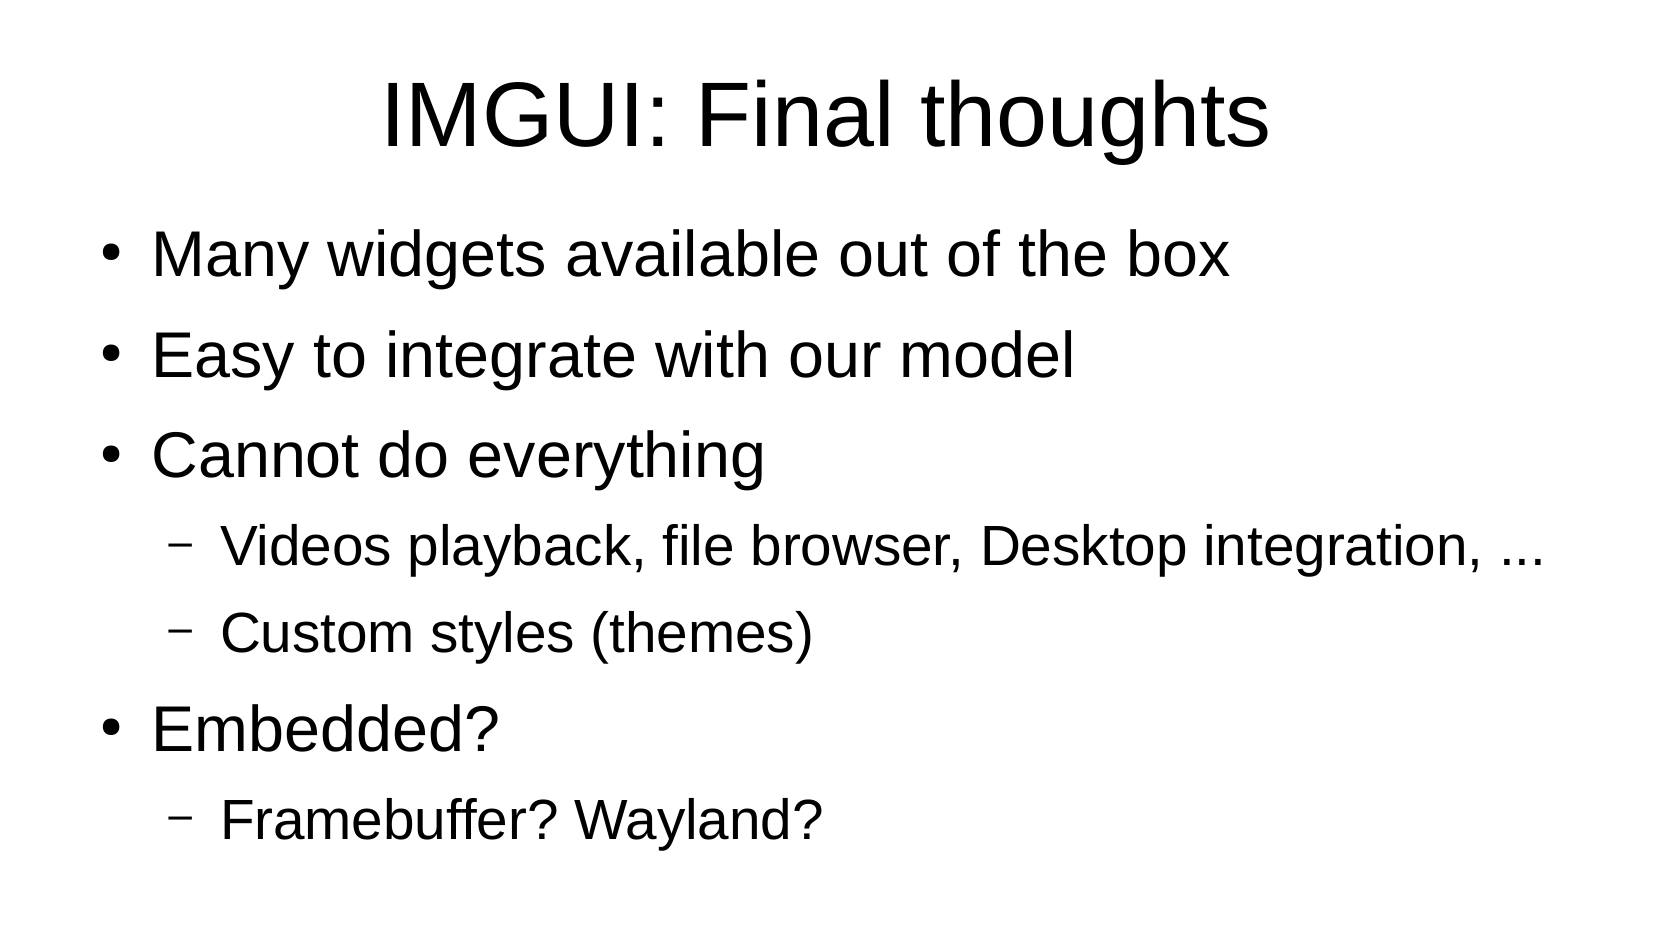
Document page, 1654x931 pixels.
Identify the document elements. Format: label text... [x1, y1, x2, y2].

title IMGUI: Final thoughts [82, 37, 1571, 193]
list Many widgets available out of the box Easy to integrate with our model Cannot do everything Videos playback, file browser, Desktop integration, ... Custom styles (themes) Embedded? Framebuffer? Wayland? [82, 217, 1571, 901]
